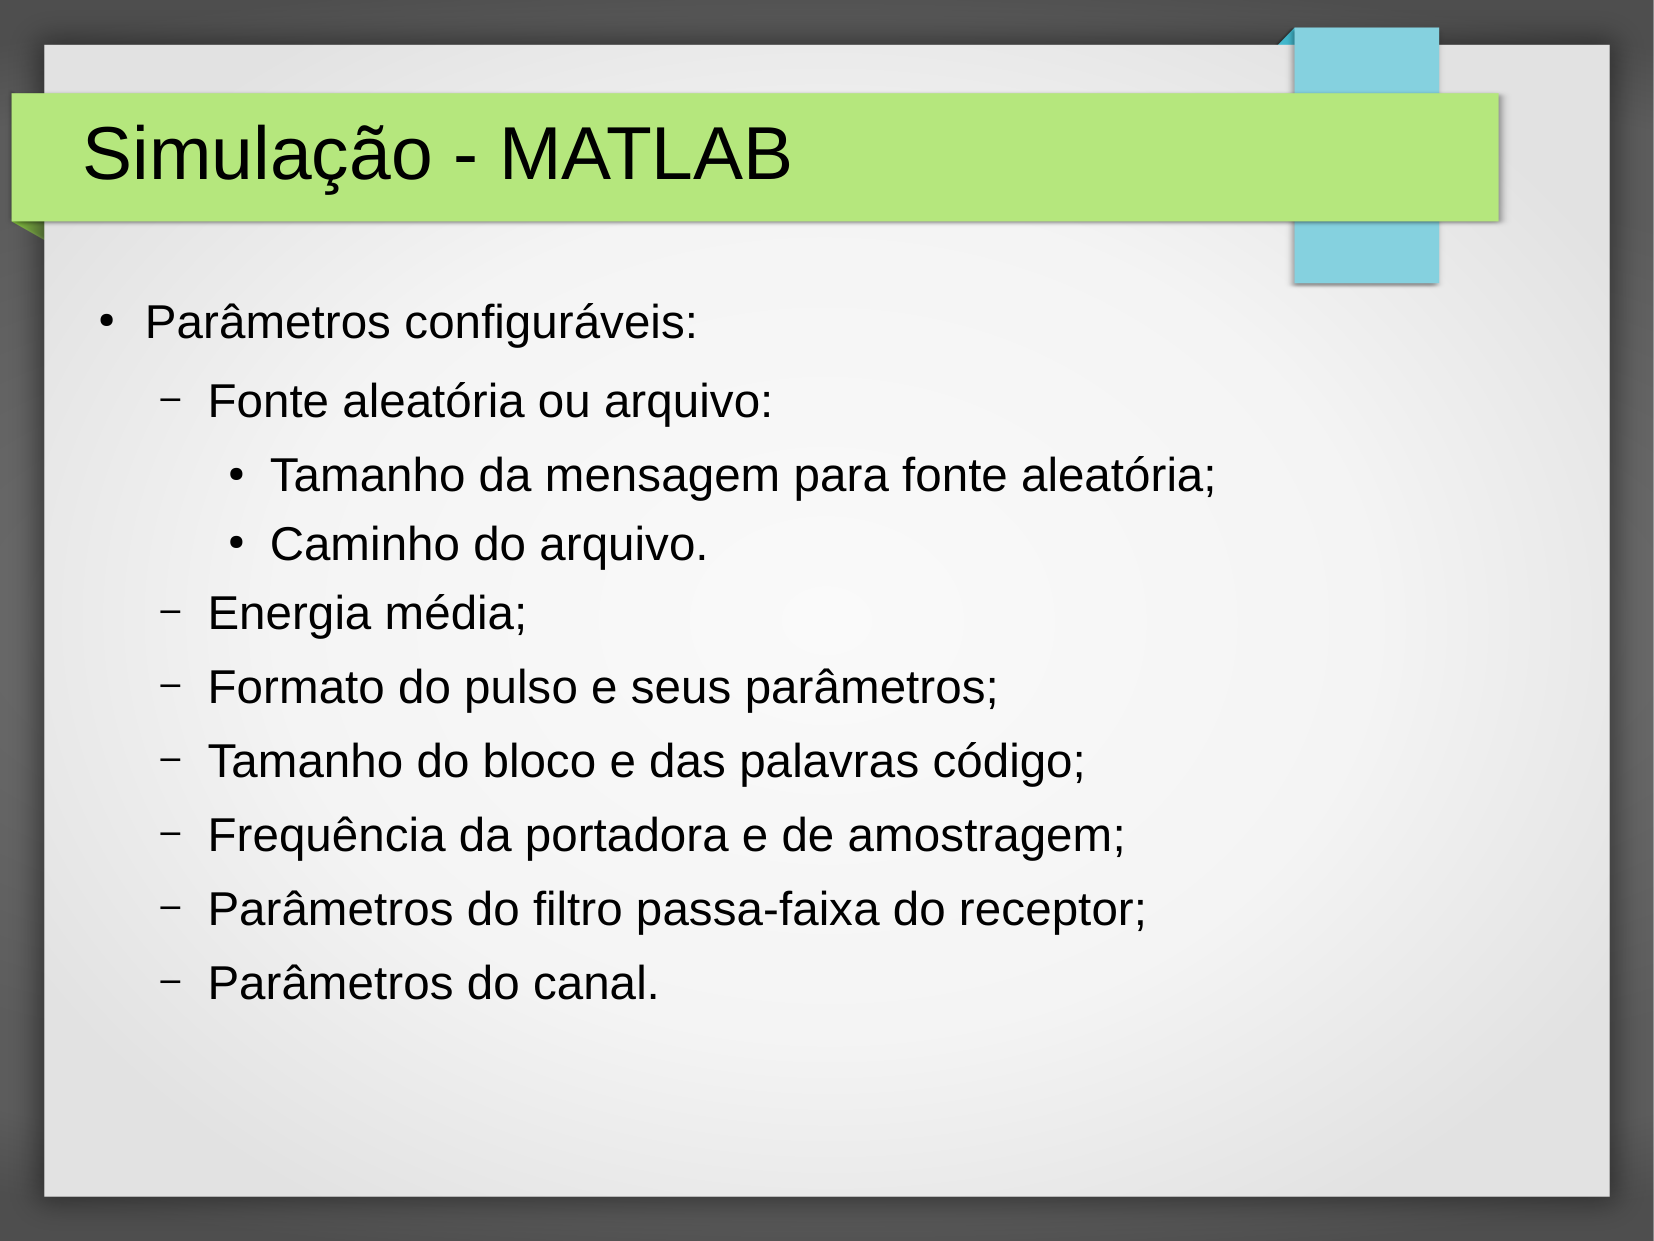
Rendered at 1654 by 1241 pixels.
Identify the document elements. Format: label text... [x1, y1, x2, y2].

title Simulação - MATLAB [82, 94, 1264, 213]
picture [0, 0, 1654, 1241]
list Parâmetros configuráveis: Fonte aleatória ou arquivo: Tamanho da mensagem para fonte aleatória; Caminho do arquivo. Energia média; Formato do pulso e seus parâmetros; Tamanho do bloco e das palavras código; Frequência da portadora e de amostragem; Parâmetros do filtro passa-faixa do receptor; Parâmetros do canal. [82, 295, 1571, 1015]
